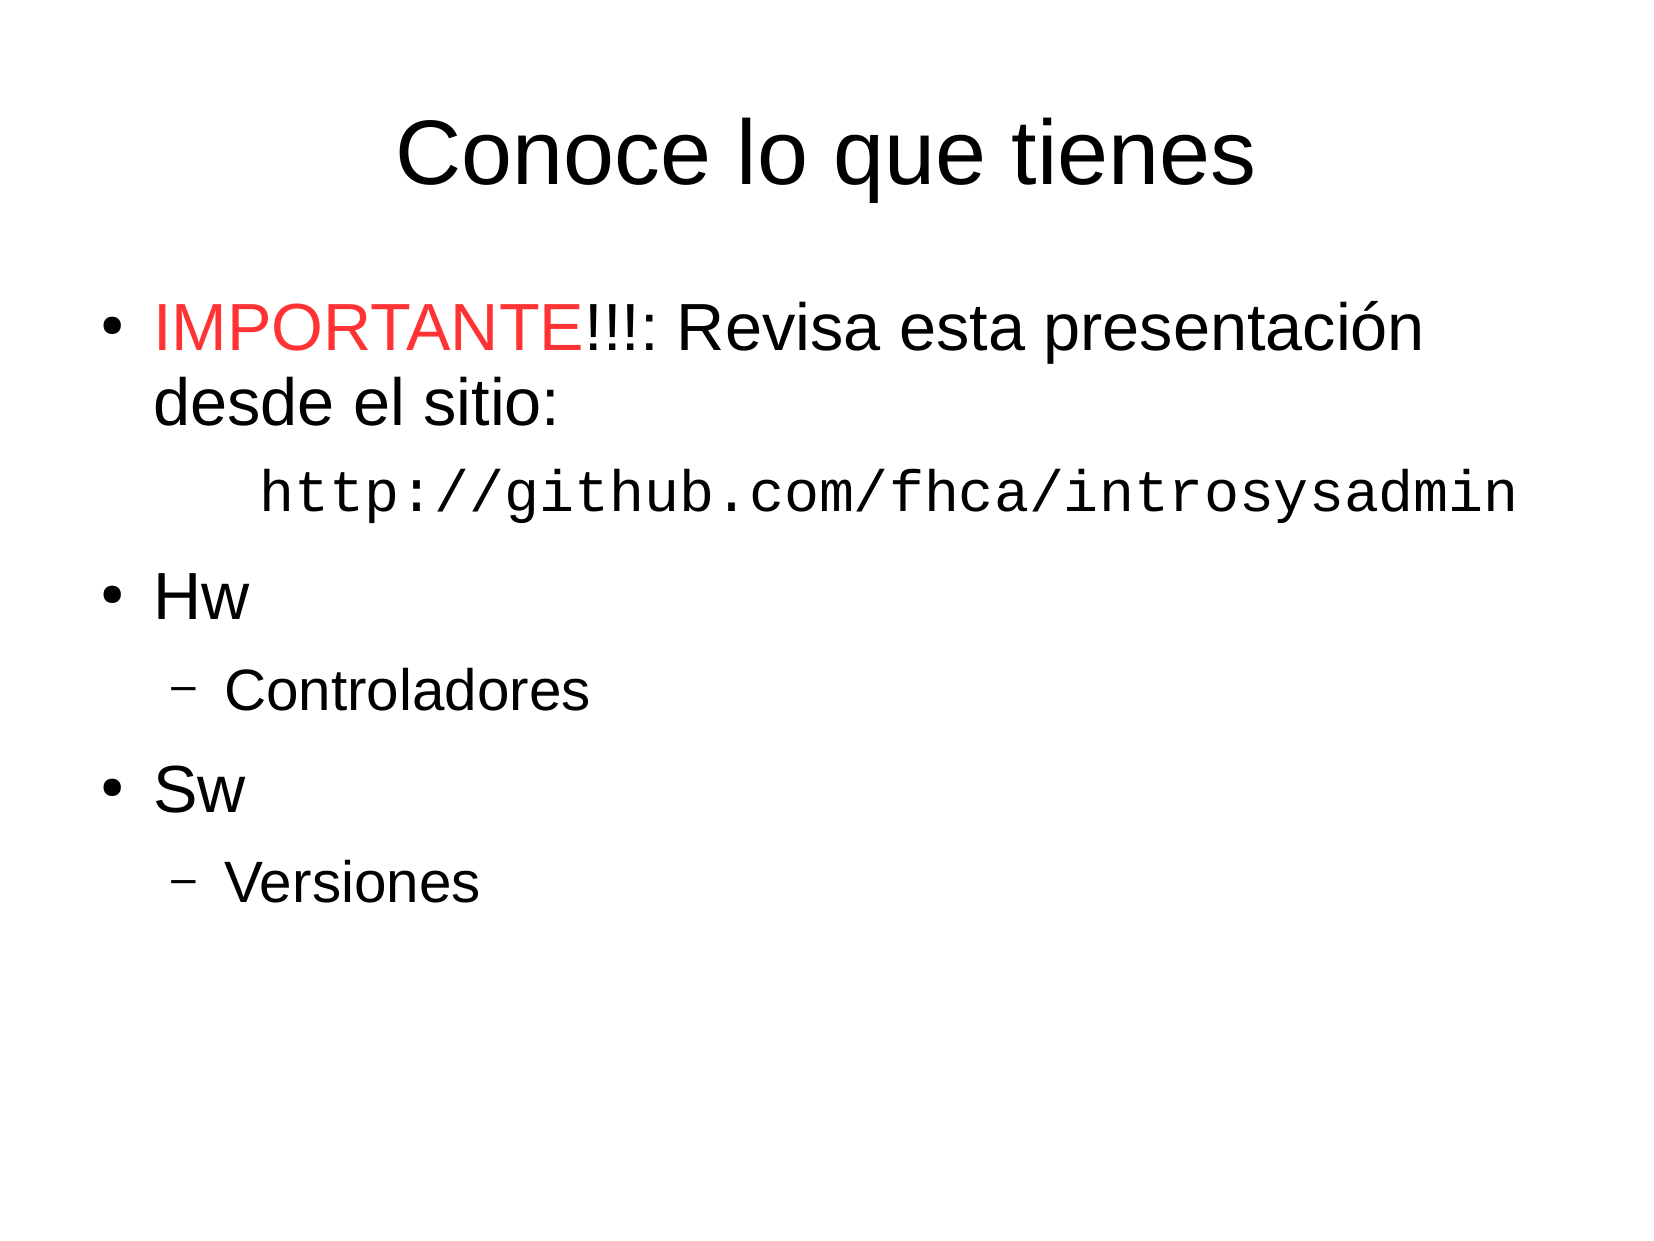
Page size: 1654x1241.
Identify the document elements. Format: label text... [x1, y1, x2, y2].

title Conoce lo que tienes [82, 49, 1571, 257]
list IMPORTANTE!!!: Revisa esta presentación desde el sitio: http://github.com/fhca/introsysadmin Hw Controladores Sw Versiones [82, 290, 1571, 1010]
